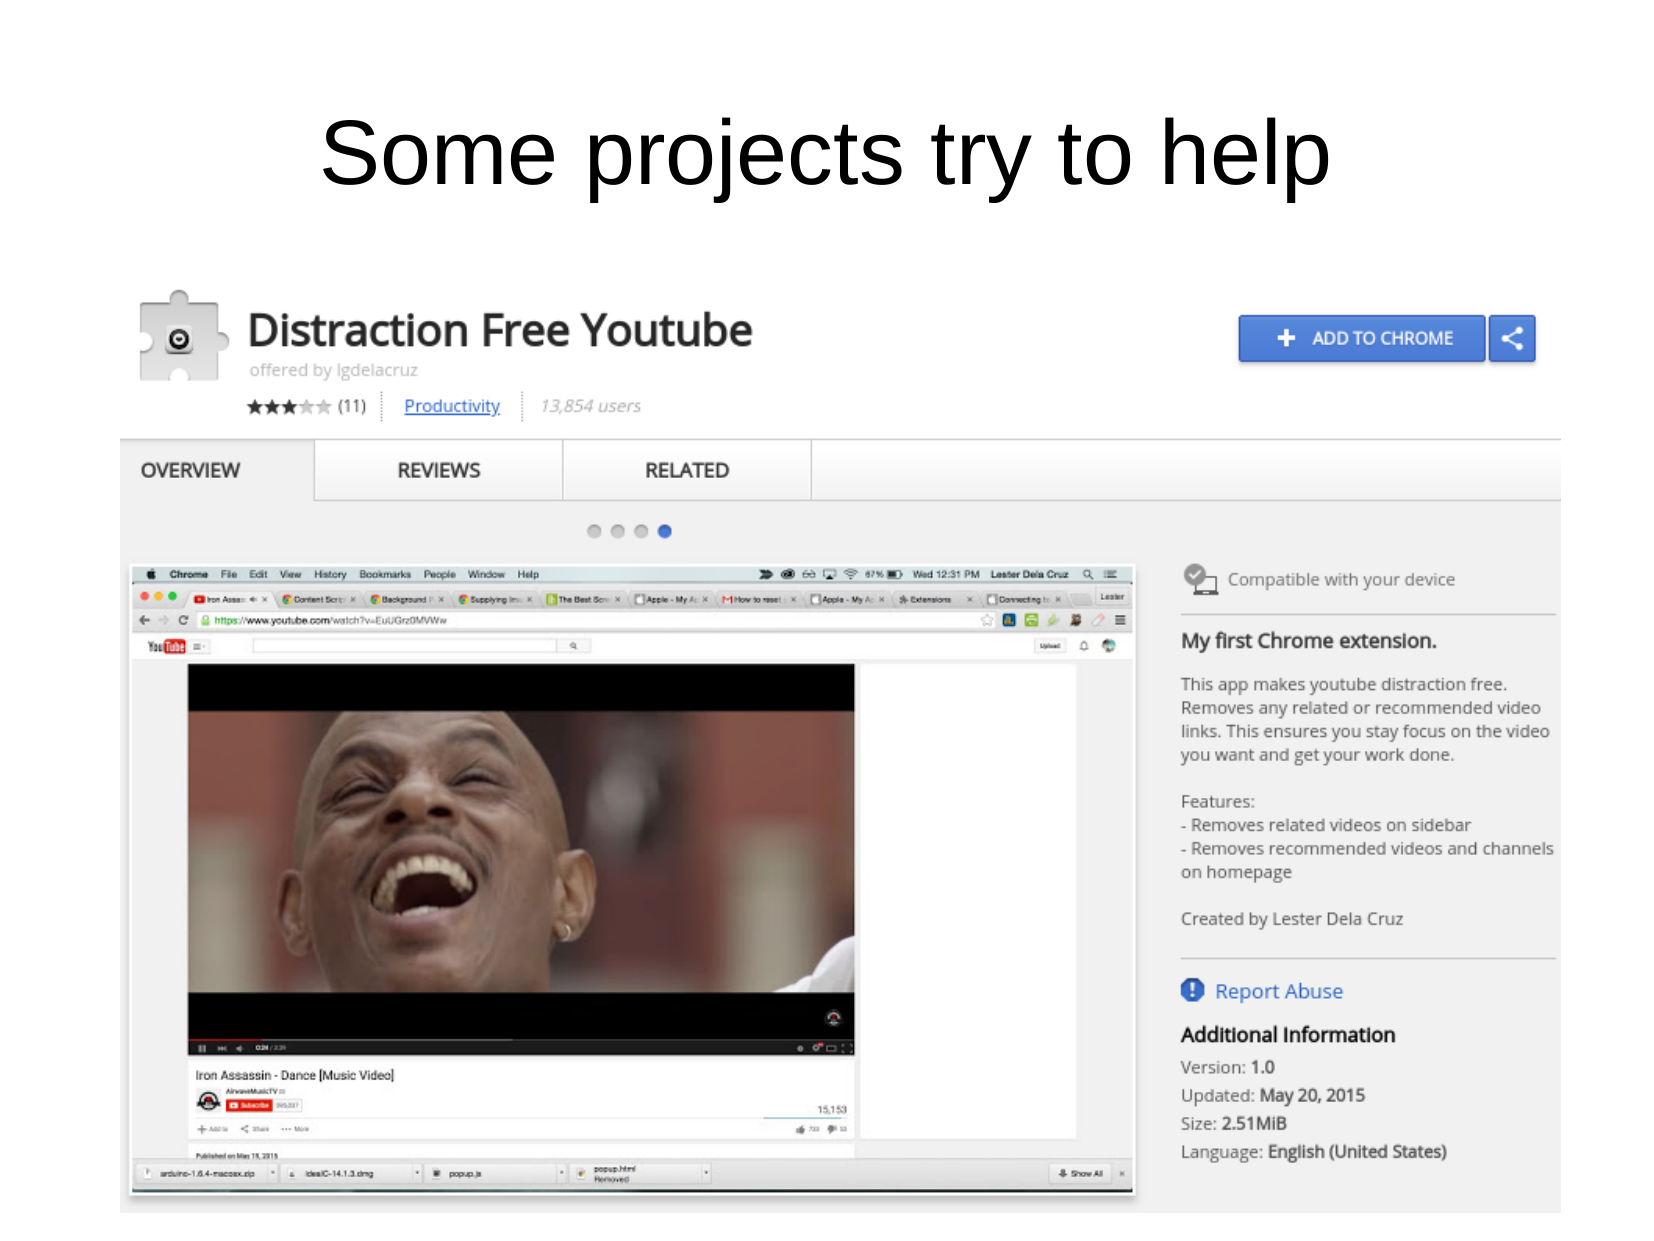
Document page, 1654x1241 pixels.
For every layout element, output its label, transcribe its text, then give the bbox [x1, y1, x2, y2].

title Some projects try to help [82, 49, 1571, 257]
picture [120, 284, 1561, 1213]
